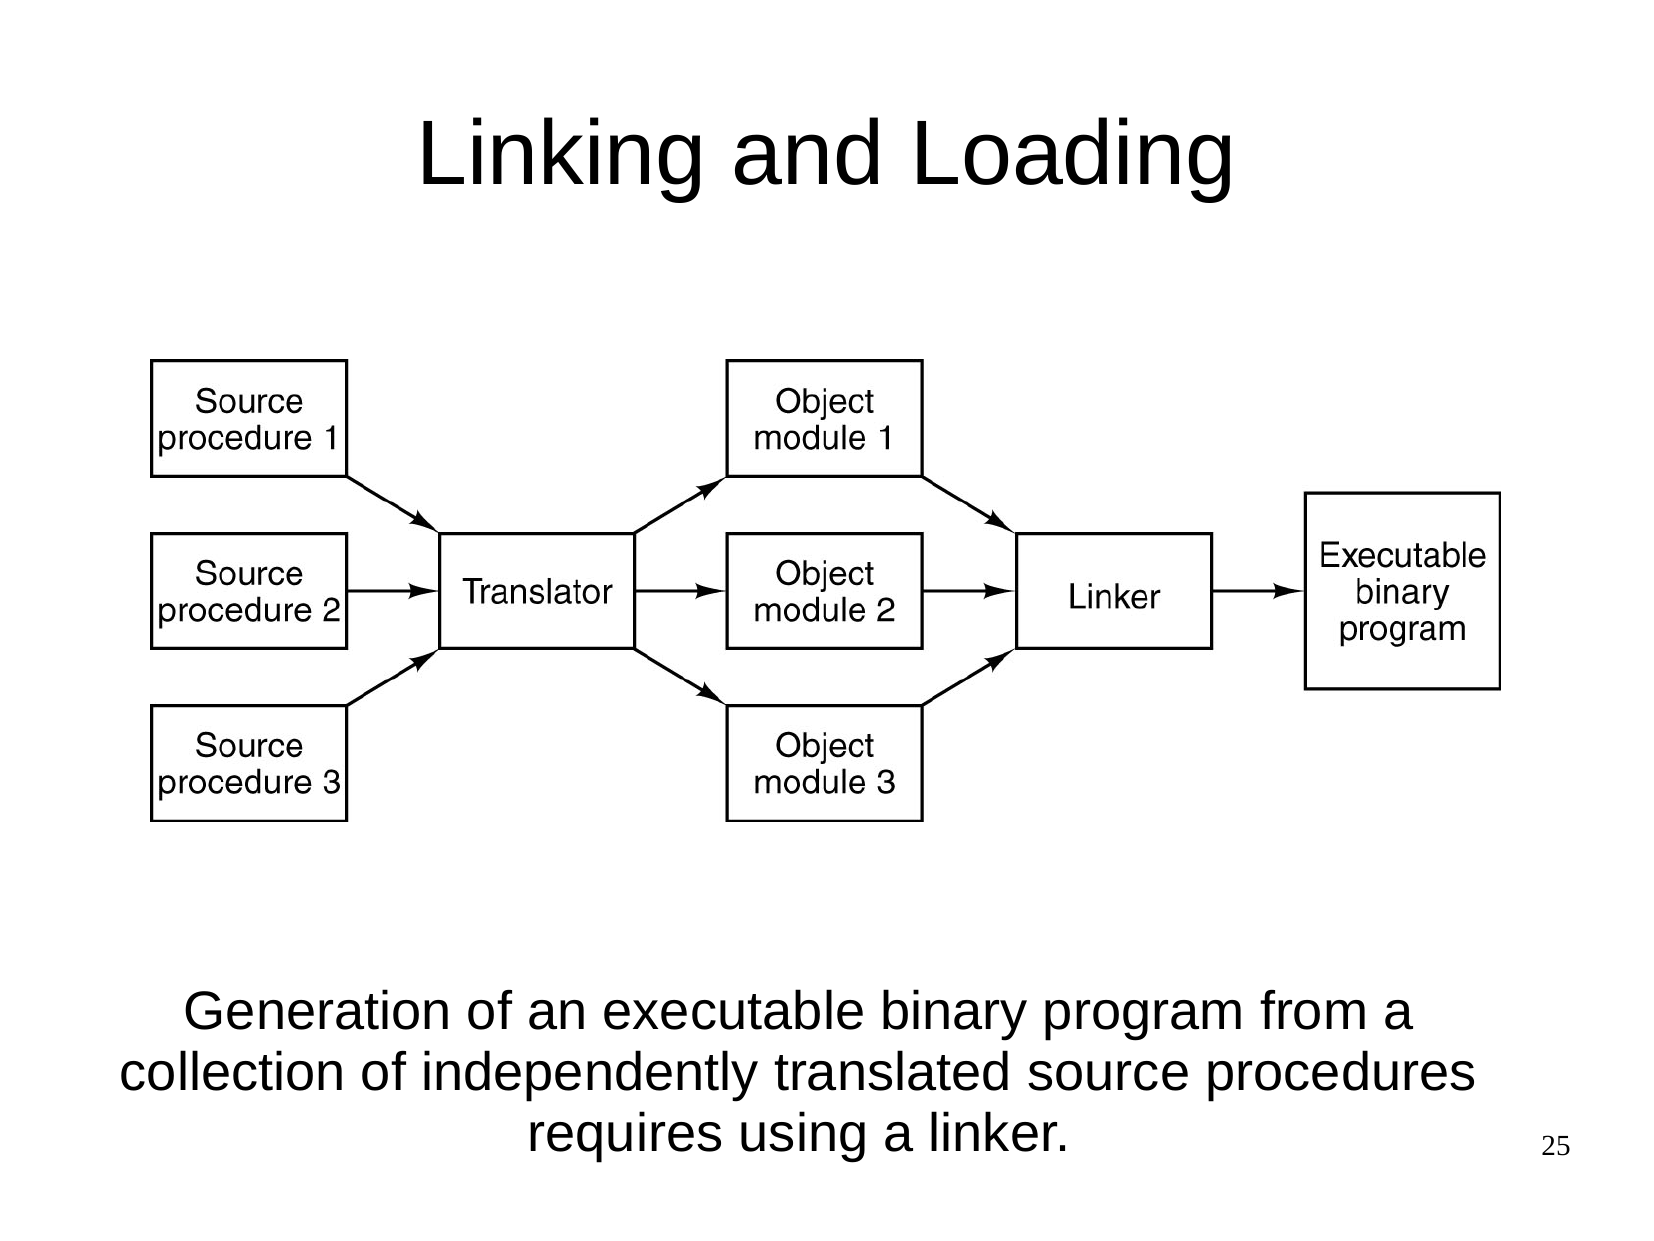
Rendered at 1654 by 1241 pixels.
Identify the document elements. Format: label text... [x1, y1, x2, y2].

picture [150, 359, 1501, 822]
text_box Generation of an executable binary program from a collection of independently translated source procedures requires using a linker. [105, 973, 1576, 1171]
title Linking and Loading [82, 49, 1571, 257]
